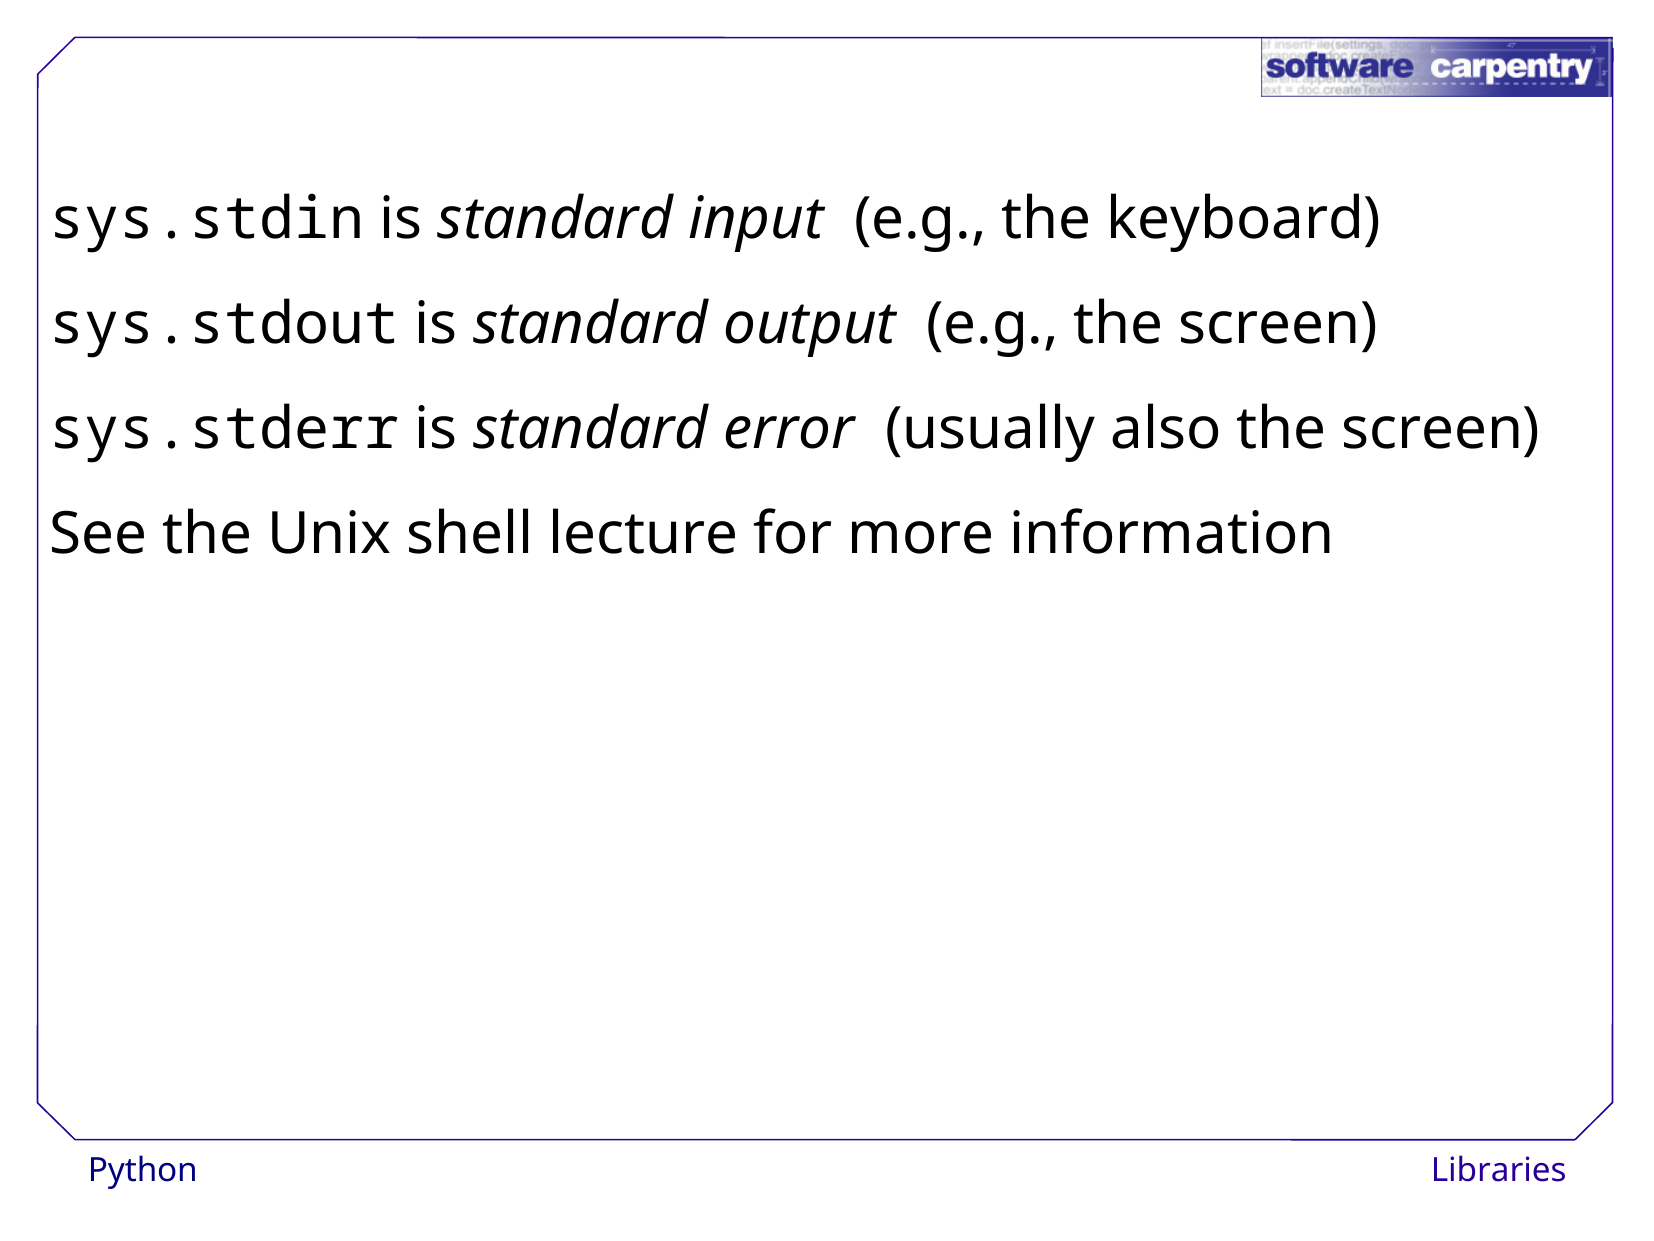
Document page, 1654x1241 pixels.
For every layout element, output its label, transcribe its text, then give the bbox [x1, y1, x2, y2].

picture [1261, 39, 1613, 97]
text_box sys.stdin is standard input (e.g., the keyboard) sys.stdout is standard output (e.g., the screen) sys.stderr is standard error (usually also the screen) See the Unix shell lecture for more information [34, 137, 1654, 574]
